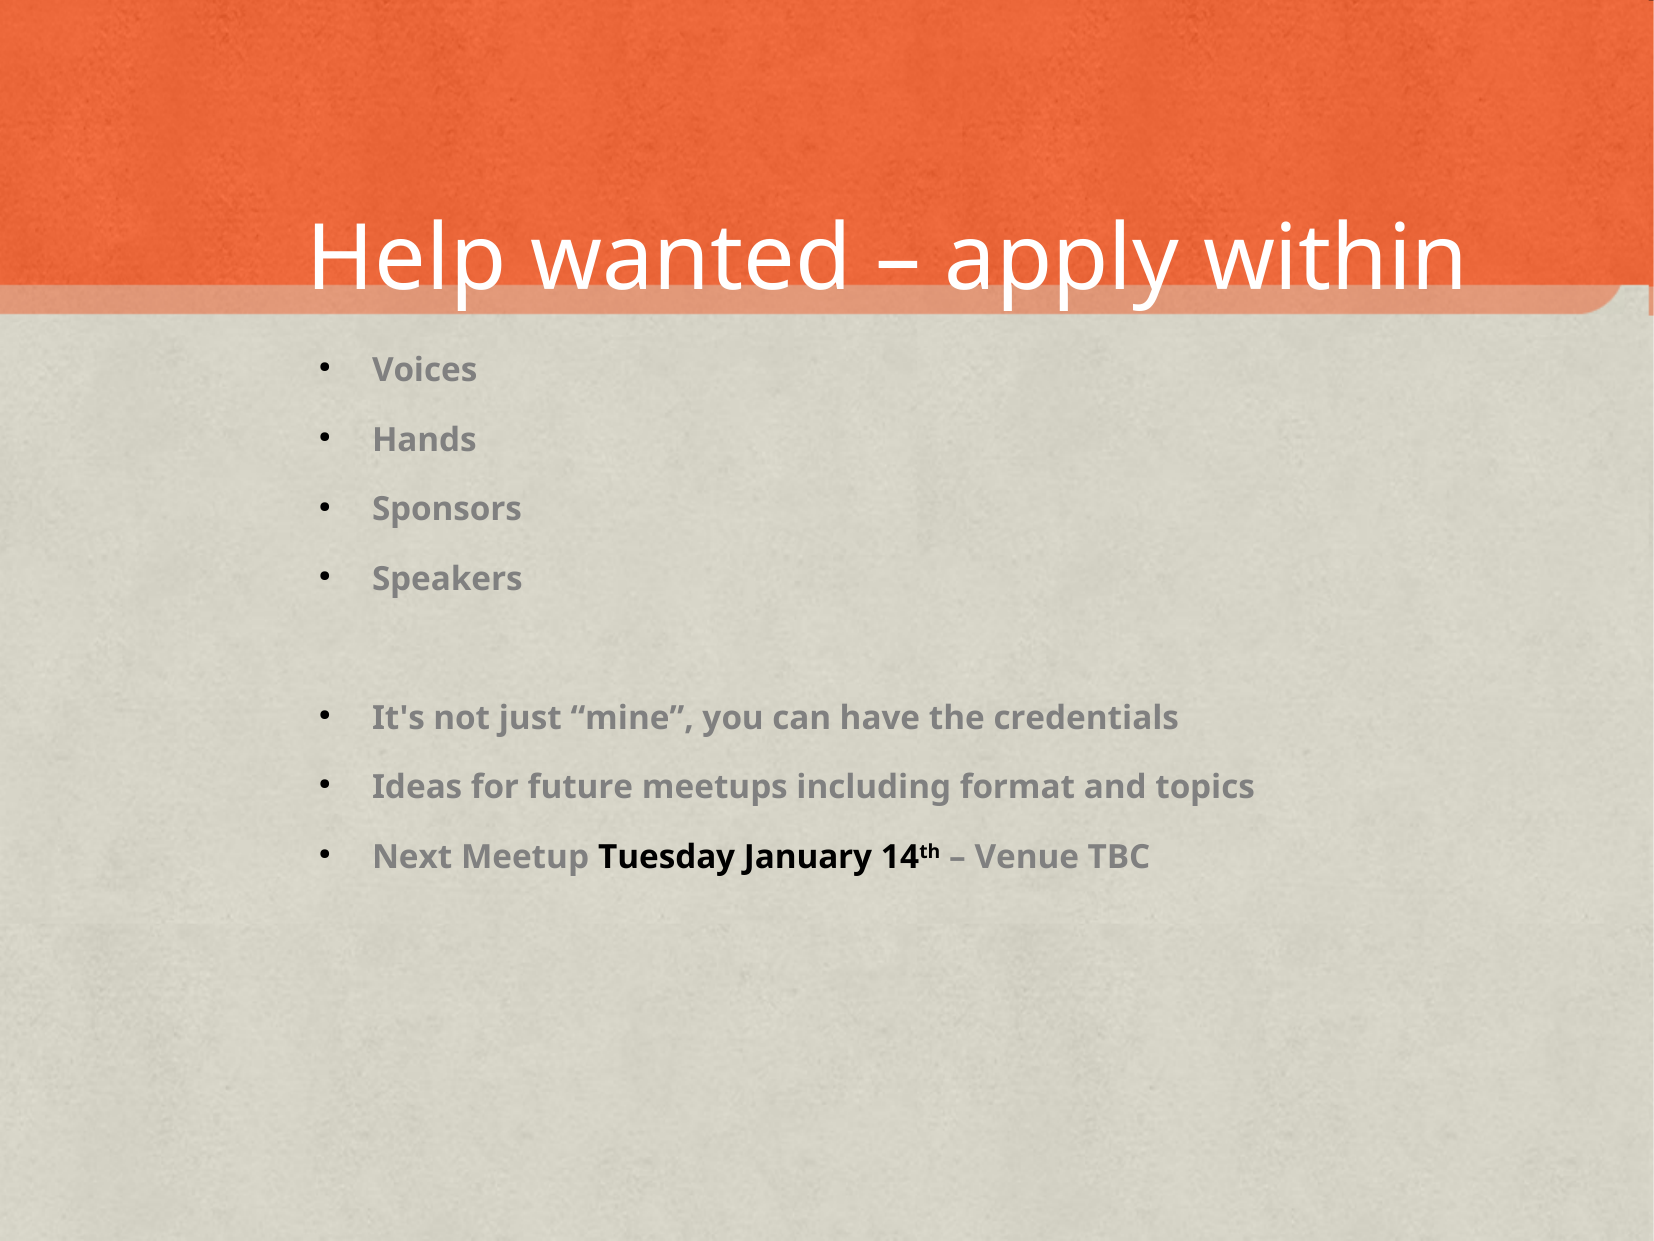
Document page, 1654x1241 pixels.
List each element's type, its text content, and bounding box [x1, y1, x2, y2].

list Voices Hands Sponsors Speakers It's not just “mine”, you can have the credentials Ideas for future meetups including format and topics Next Meetup Tuesday January 14th – Venue TBC [301, 348, 1654, 1068]
title Help wanted – apply within [306, 189, 1654, 318]
picture [0, 0, 1654, 1241]
